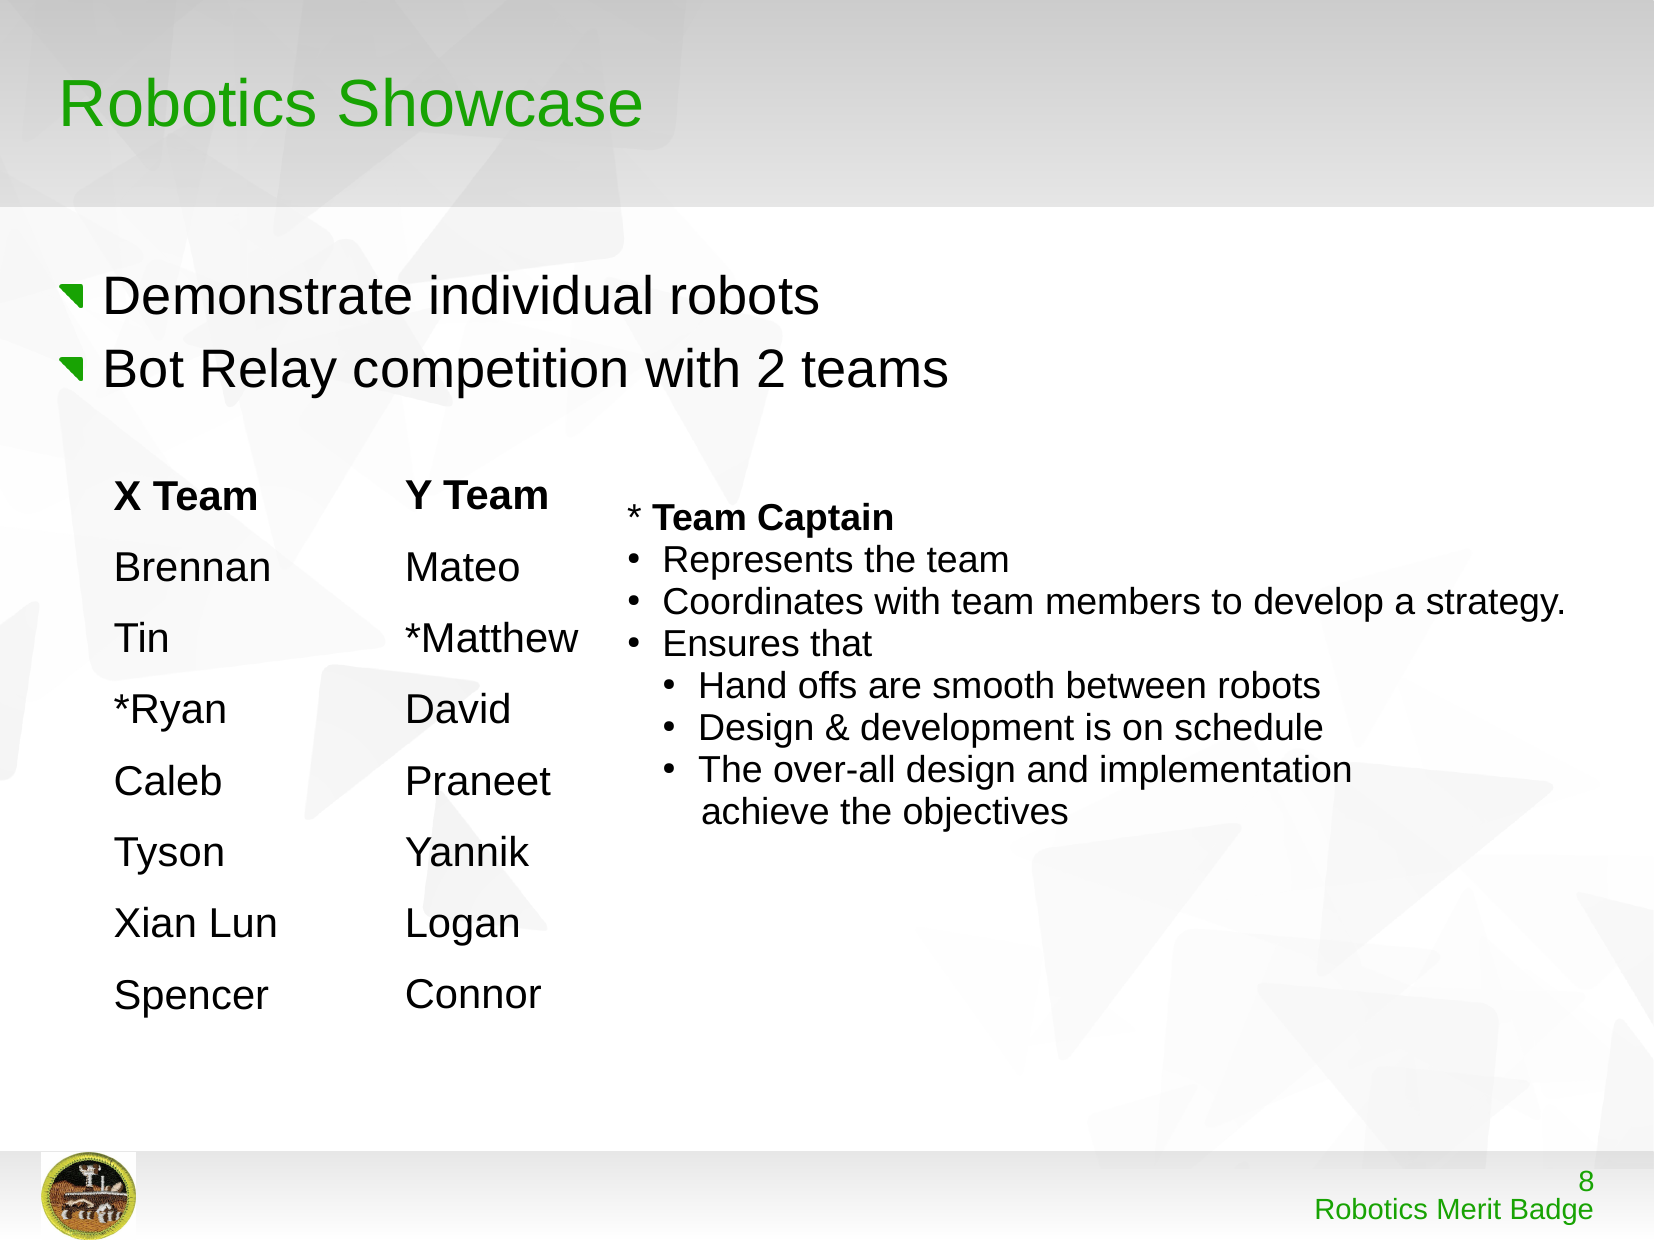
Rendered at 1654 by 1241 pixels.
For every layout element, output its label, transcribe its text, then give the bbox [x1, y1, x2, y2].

title Robotics Showcase [59, 29, 1595, 178]
picture [915, 548, 1654, 1169]
picture [0, 0, 783, 931]
picture [41, 1152, 136, 1240]
text_box X Team Brennan Tin *Ryan Caleb Tyson Xian Lun Spencer [98, 465, 346, 1097]
text_box * Team Captain Represents the team Coordinates with team members to develop a strategy. Ensures that Hand offs are smooth between robots Design & development is on schedule The over-all design and implementation achieve the objectives [612, 489, 1603, 924]
text_box Y Team Mateo *Matthew David Praneet Yannik Logan Connor [390, 464, 706, 1074]
list Demonstrate individual robots Bot Relay competition with 2 teams [59, 265, 1595, 1104]
